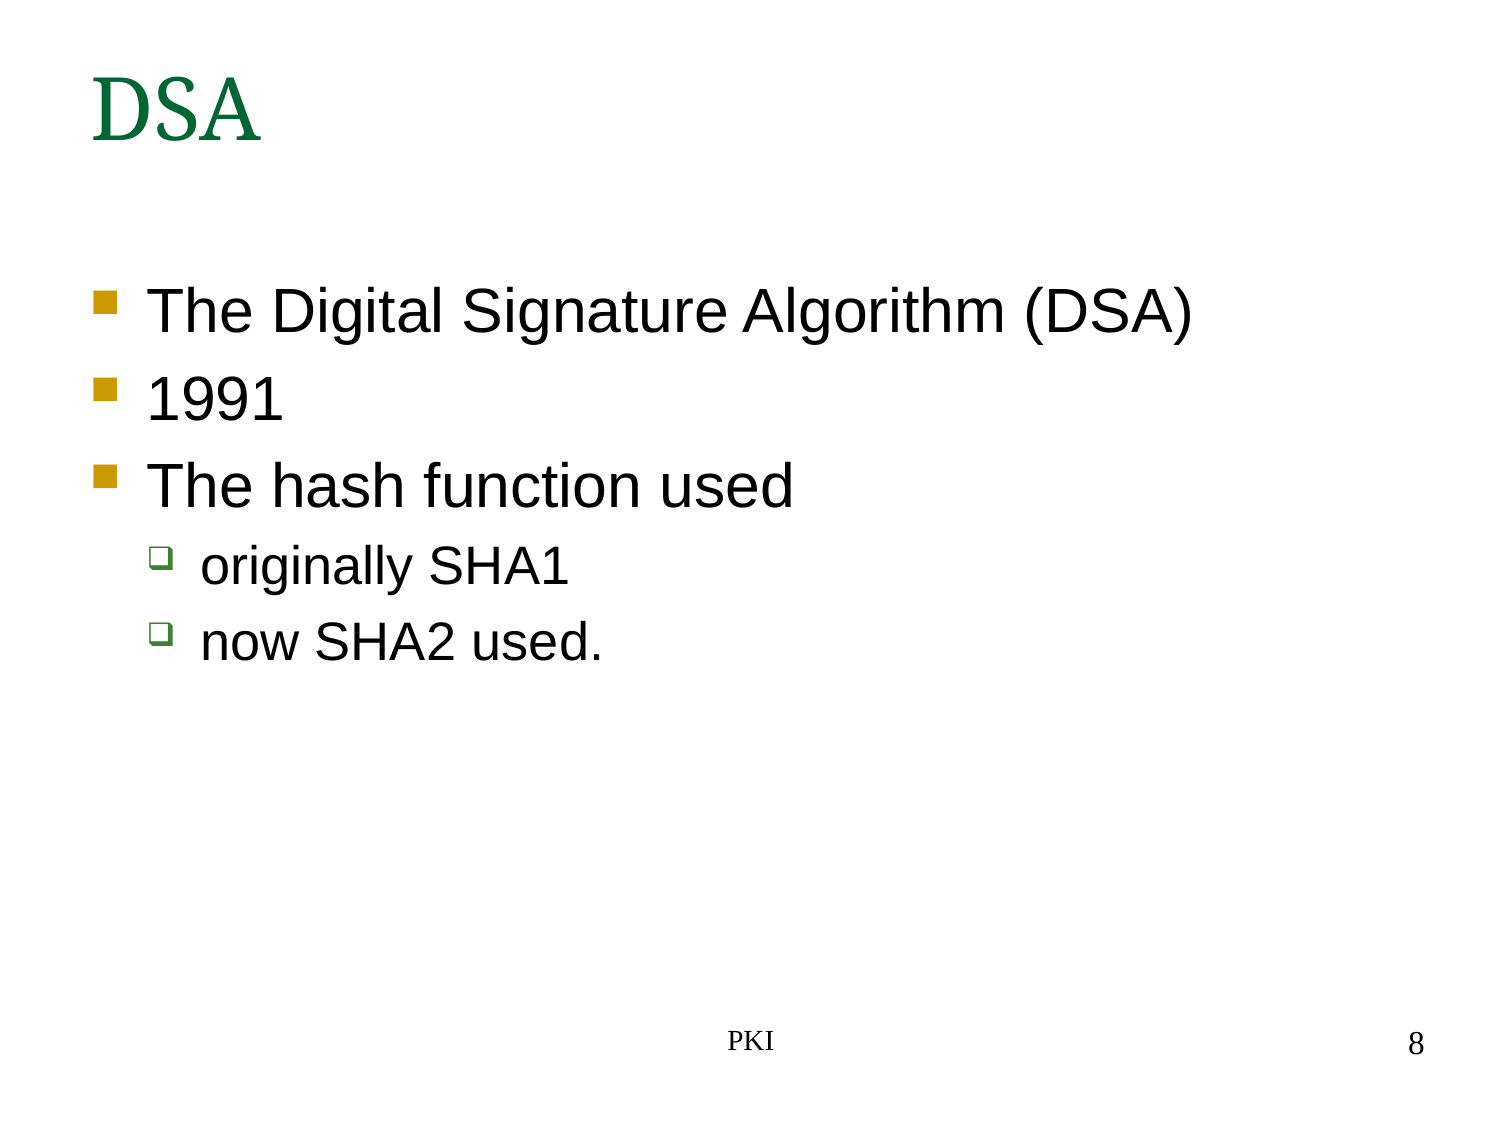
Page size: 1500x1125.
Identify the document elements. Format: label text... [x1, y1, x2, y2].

title DSA [75, 45, 1425, 233]
list The Digital Signature Algorithm (DSA) 1991 The hash function used originally SHA1 now SHA2 used. [75, 262, 1425, 1006]
